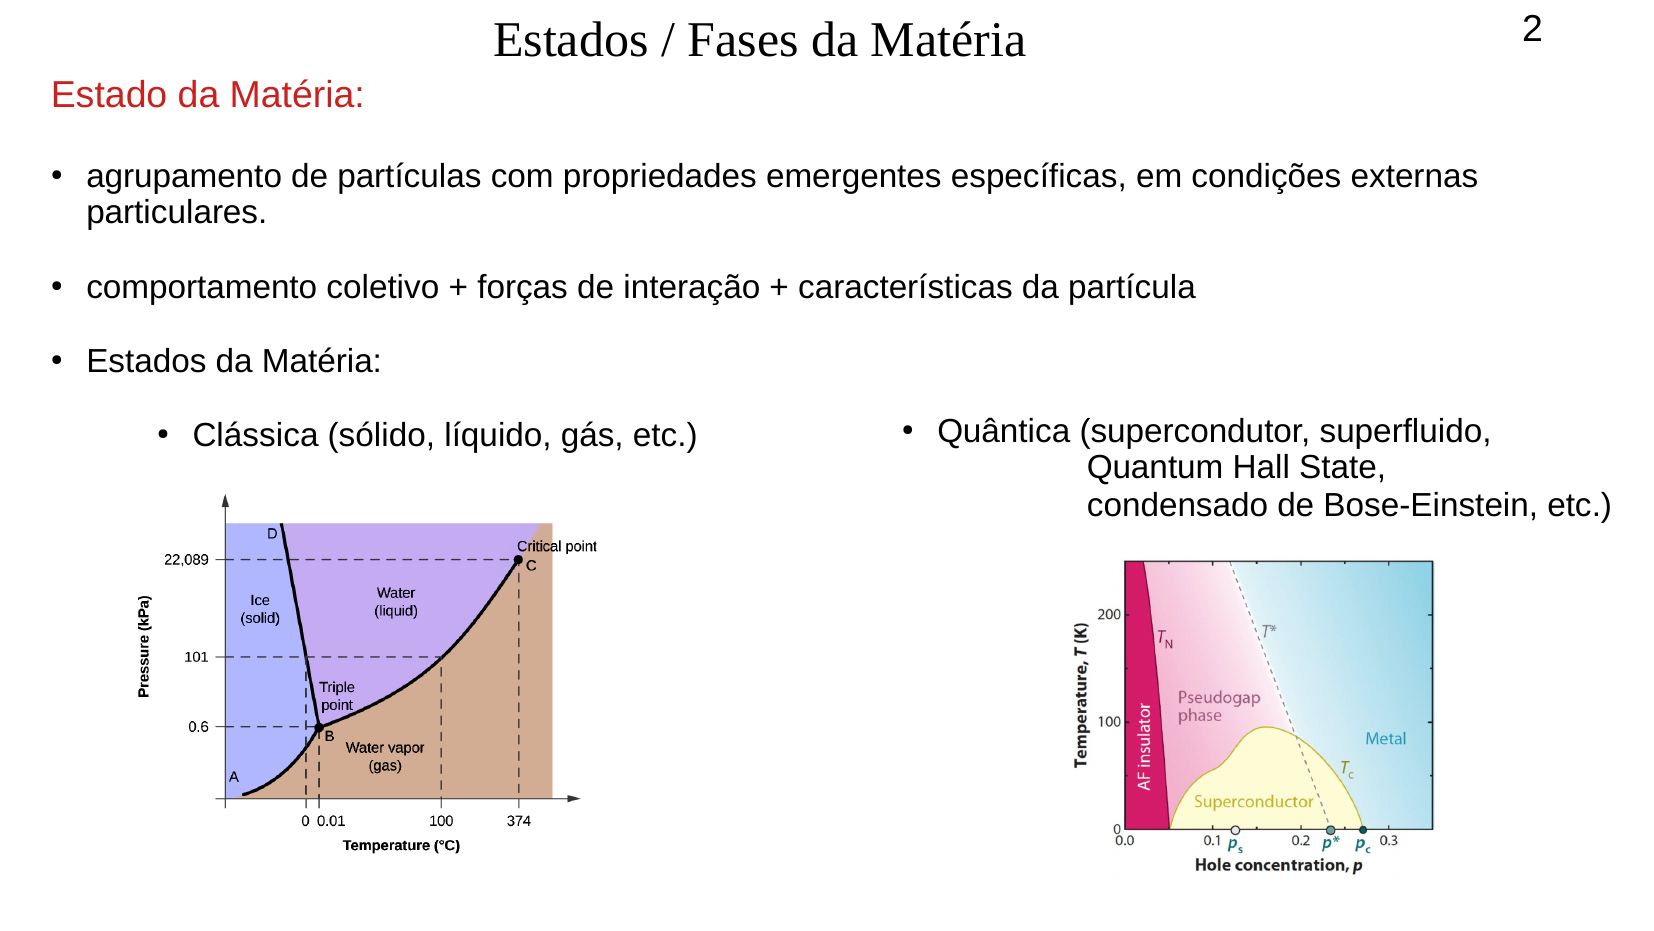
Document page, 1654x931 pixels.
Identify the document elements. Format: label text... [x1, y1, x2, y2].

picture [1066, 553, 1442, 880]
text_box Estados / Fases da Matéria [478, 0, 1149, 65]
text_box 9 [1507, 0, 1654, 71]
text_box Estado da Matéria: agrupamento de partículas com propriedades emergentes específicas, em condições externas particulares. comportamento coletivo + forças de interação + características da partícula Estados da Matéria: Clássica (sólido, líquido, gás, etc.) [36, 65, 1572, 498]
text_box Quântica (supercondutor, superfluido, Quantum Hall State, condensado de Bose-Einstein, etc.) [887, 404, 1636, 568]
picture [134, 488, 597, 857]
